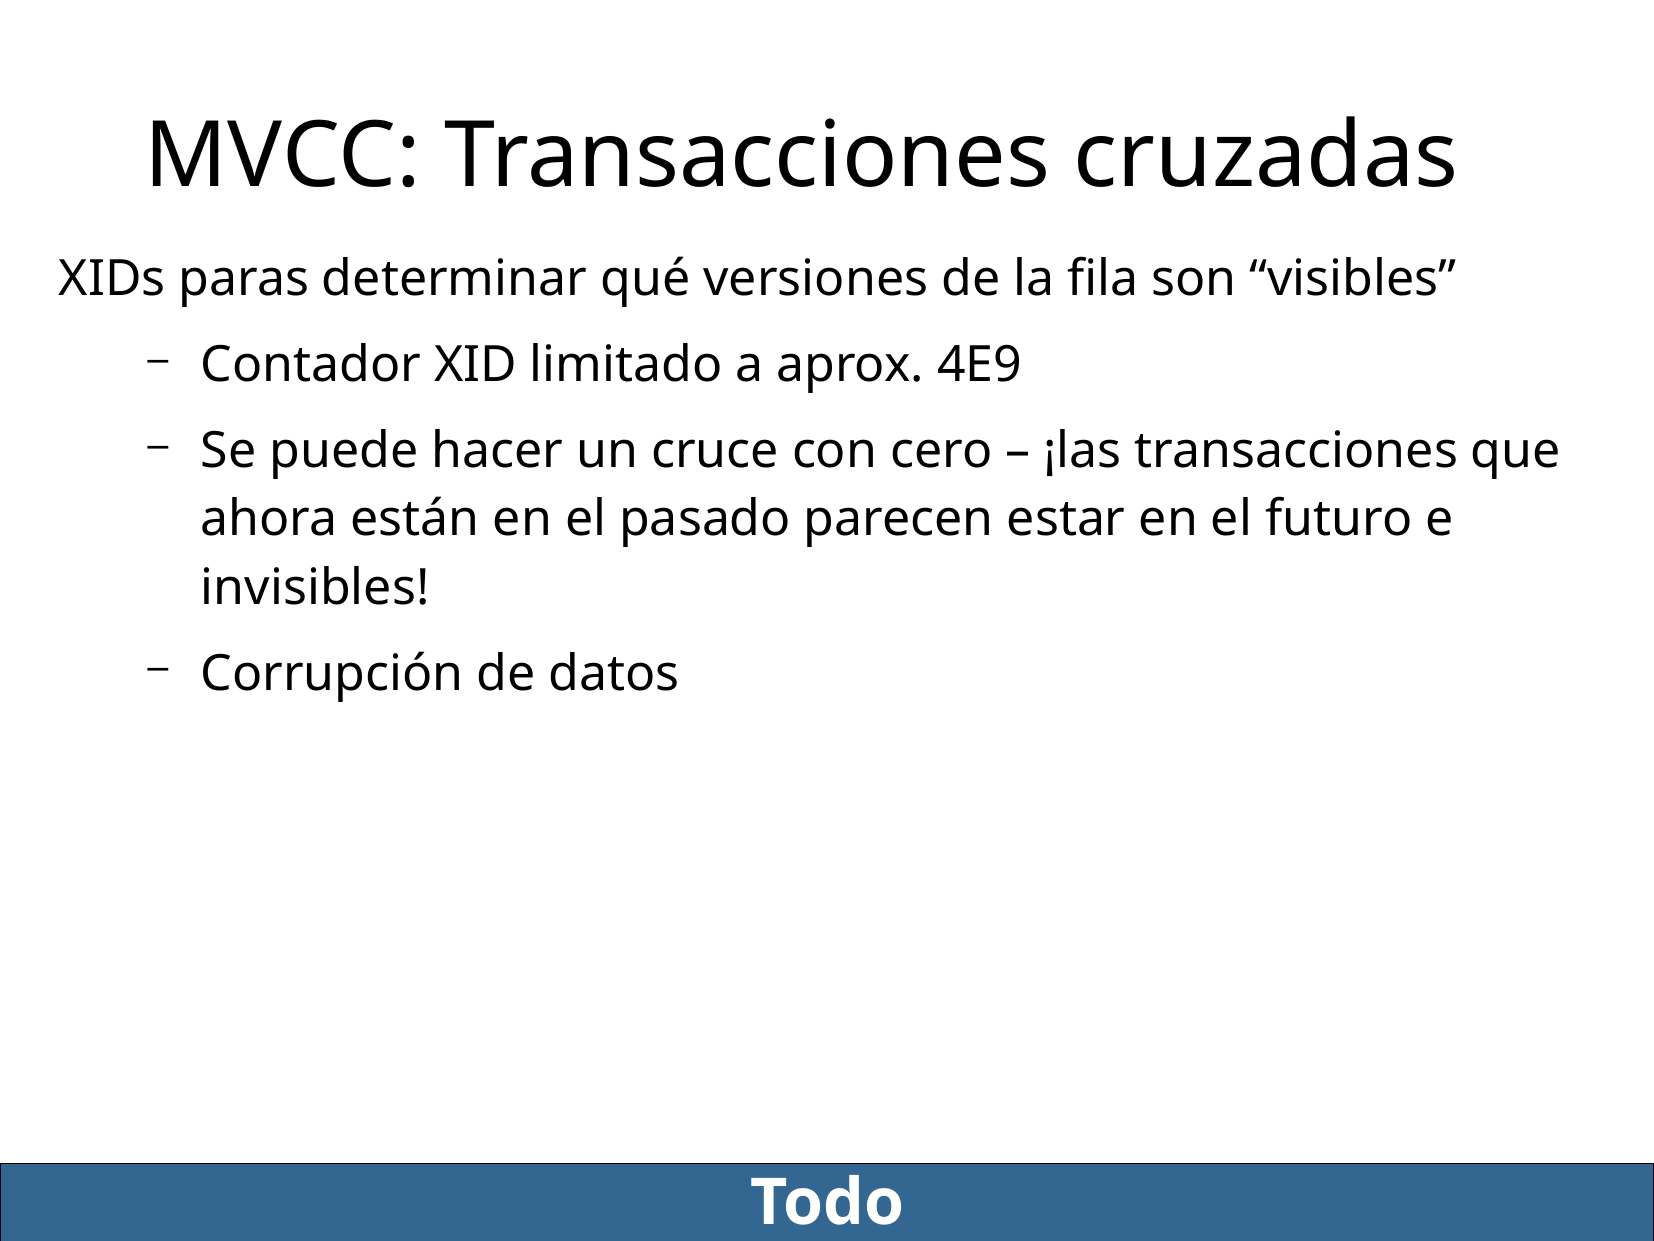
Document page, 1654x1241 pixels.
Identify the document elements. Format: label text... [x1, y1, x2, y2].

title MVCC: Transacciones cruzadas [75, 94, 1530, 207]
list XIDs paras determinar qué versiones de la fila son “visibles” Contador XID limitado a aprox. 4E9 Se puede hacer un cruce con cero – ¡las transacciones que ahora están en el pasado parecen estar en el futuro e invisibles! Corrupción de datos [59, 242, 1595, 789]
